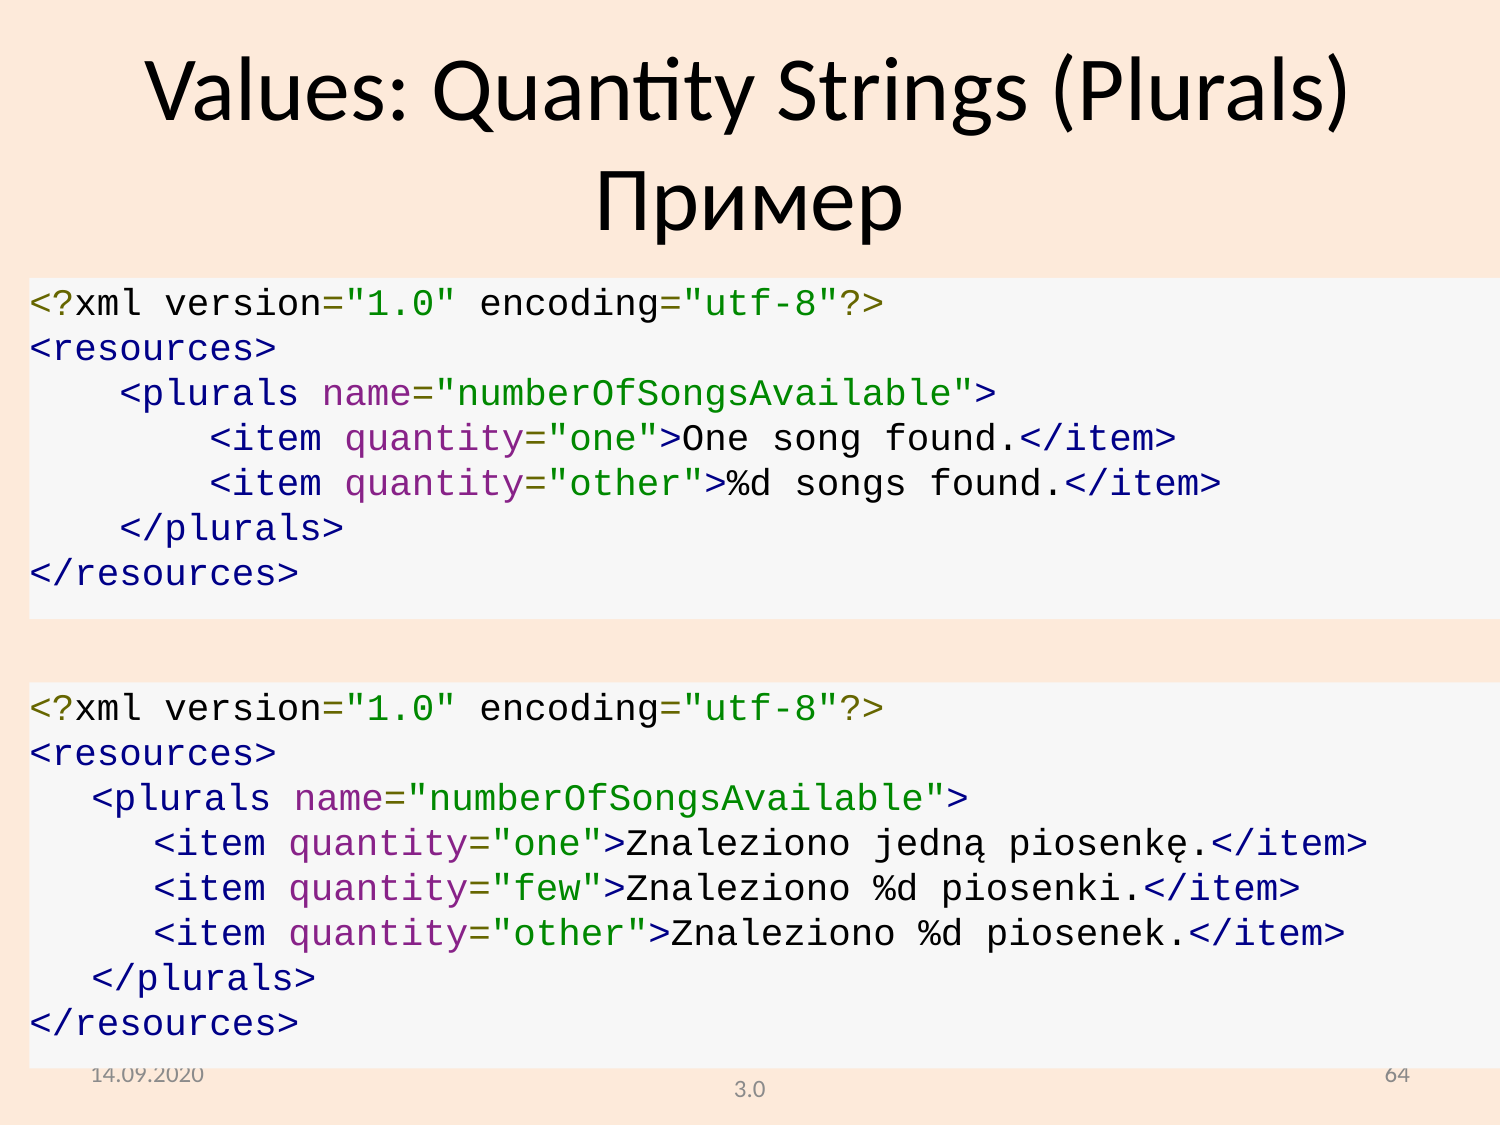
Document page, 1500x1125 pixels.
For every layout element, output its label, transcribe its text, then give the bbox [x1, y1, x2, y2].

text_box <?xml version="1.0" encoding="utf-8"?> <resources> <plurals name="numberOfSongsAvailable"> <item quantity="one">Znaleziono jedną piosenkę.</item> <item quantity="few">Znaleziono %d piosenki.</item> <item quantity="other">Znaleziono %d piosenek.</item> </plurals> </resources> [29, 682, 1500, 1069]
text_box <?xml version="1.0" encoding="utf-8"?> <resources> <plurals name="numberOfSongsAvailable"> <item quantity="one">One song found.</item> <item quantity="other">%d songs found.</item> </plurals> </resources> [29, 277, 1500, 620]
title Values: Quantity Strings (Plurals) Пример [75, 45, 1425, 233]
slide_number <number> [1074, 1069, 1425, 1103]
footer Creative Commons Attribution-ShareAlike 3.0 [512, 1069, 988, 1103]
